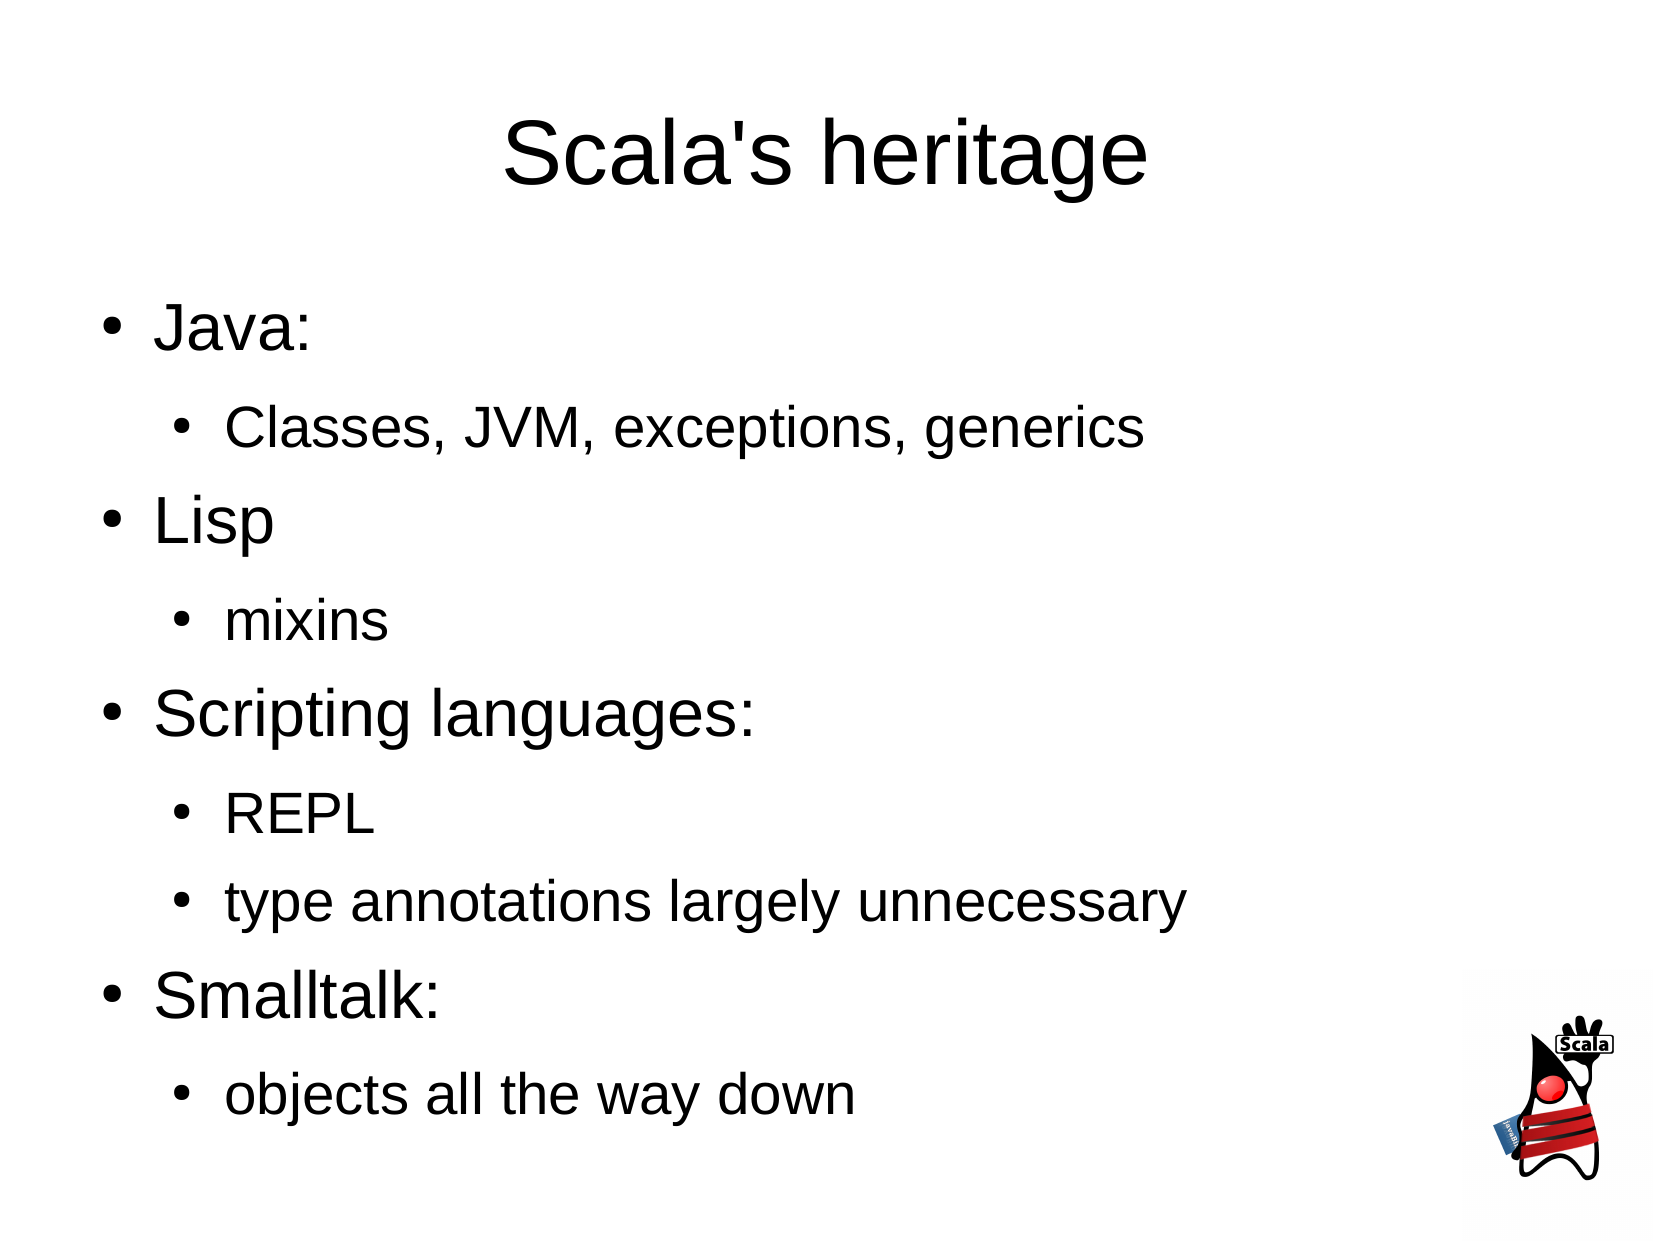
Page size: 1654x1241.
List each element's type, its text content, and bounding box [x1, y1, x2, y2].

list Java: Classes, JVM, exceptions, generics Lisp mixins Scripting languages: REPL type annotations largely unnecessary Smalltalk: objects all the way down [82, 290, 1571, 1109]
picture [1462, 969, 1654, 1241]
title Scala's heritage [82, 56, 1571, 250]
